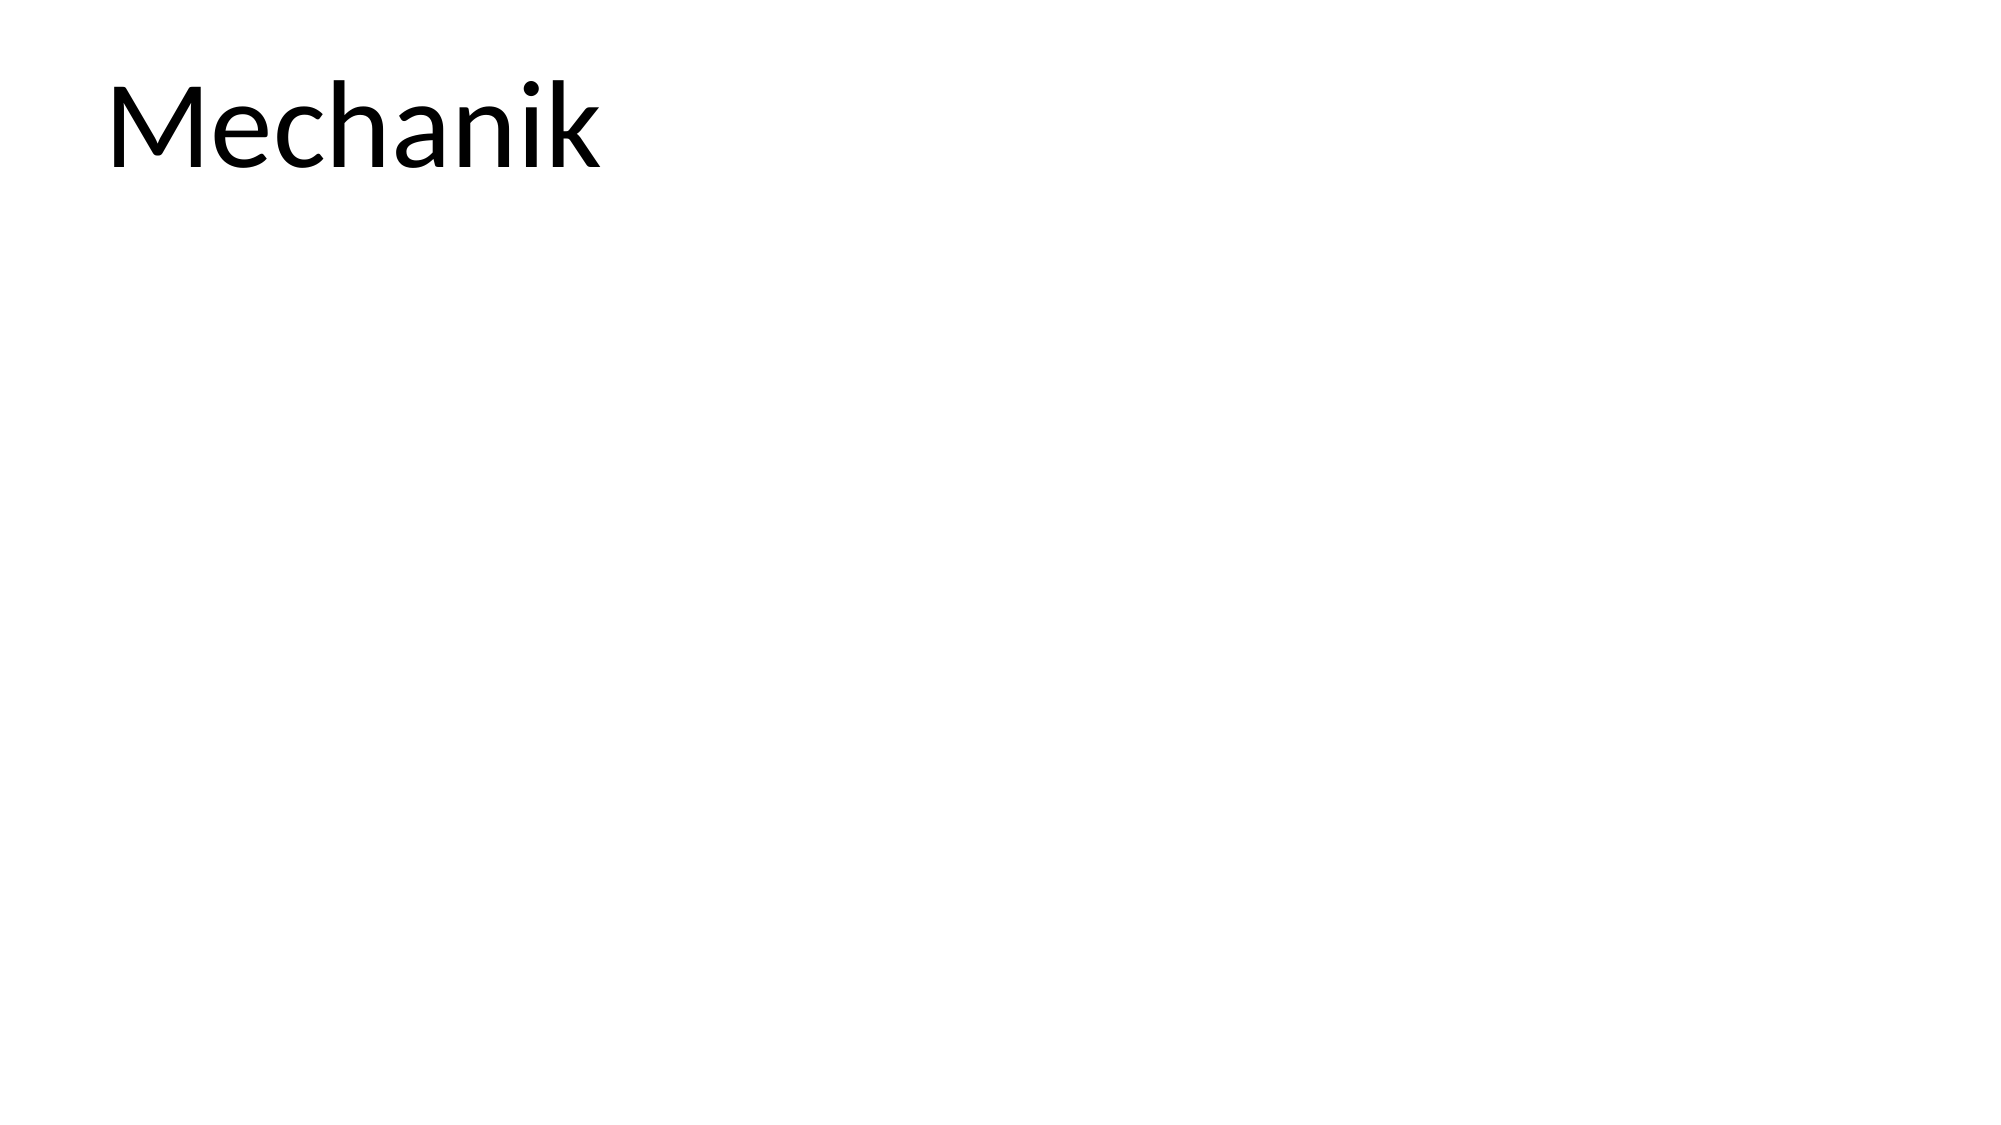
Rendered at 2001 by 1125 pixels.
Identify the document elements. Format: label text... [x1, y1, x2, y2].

title Mechanik [0, 39, 708, 353]
